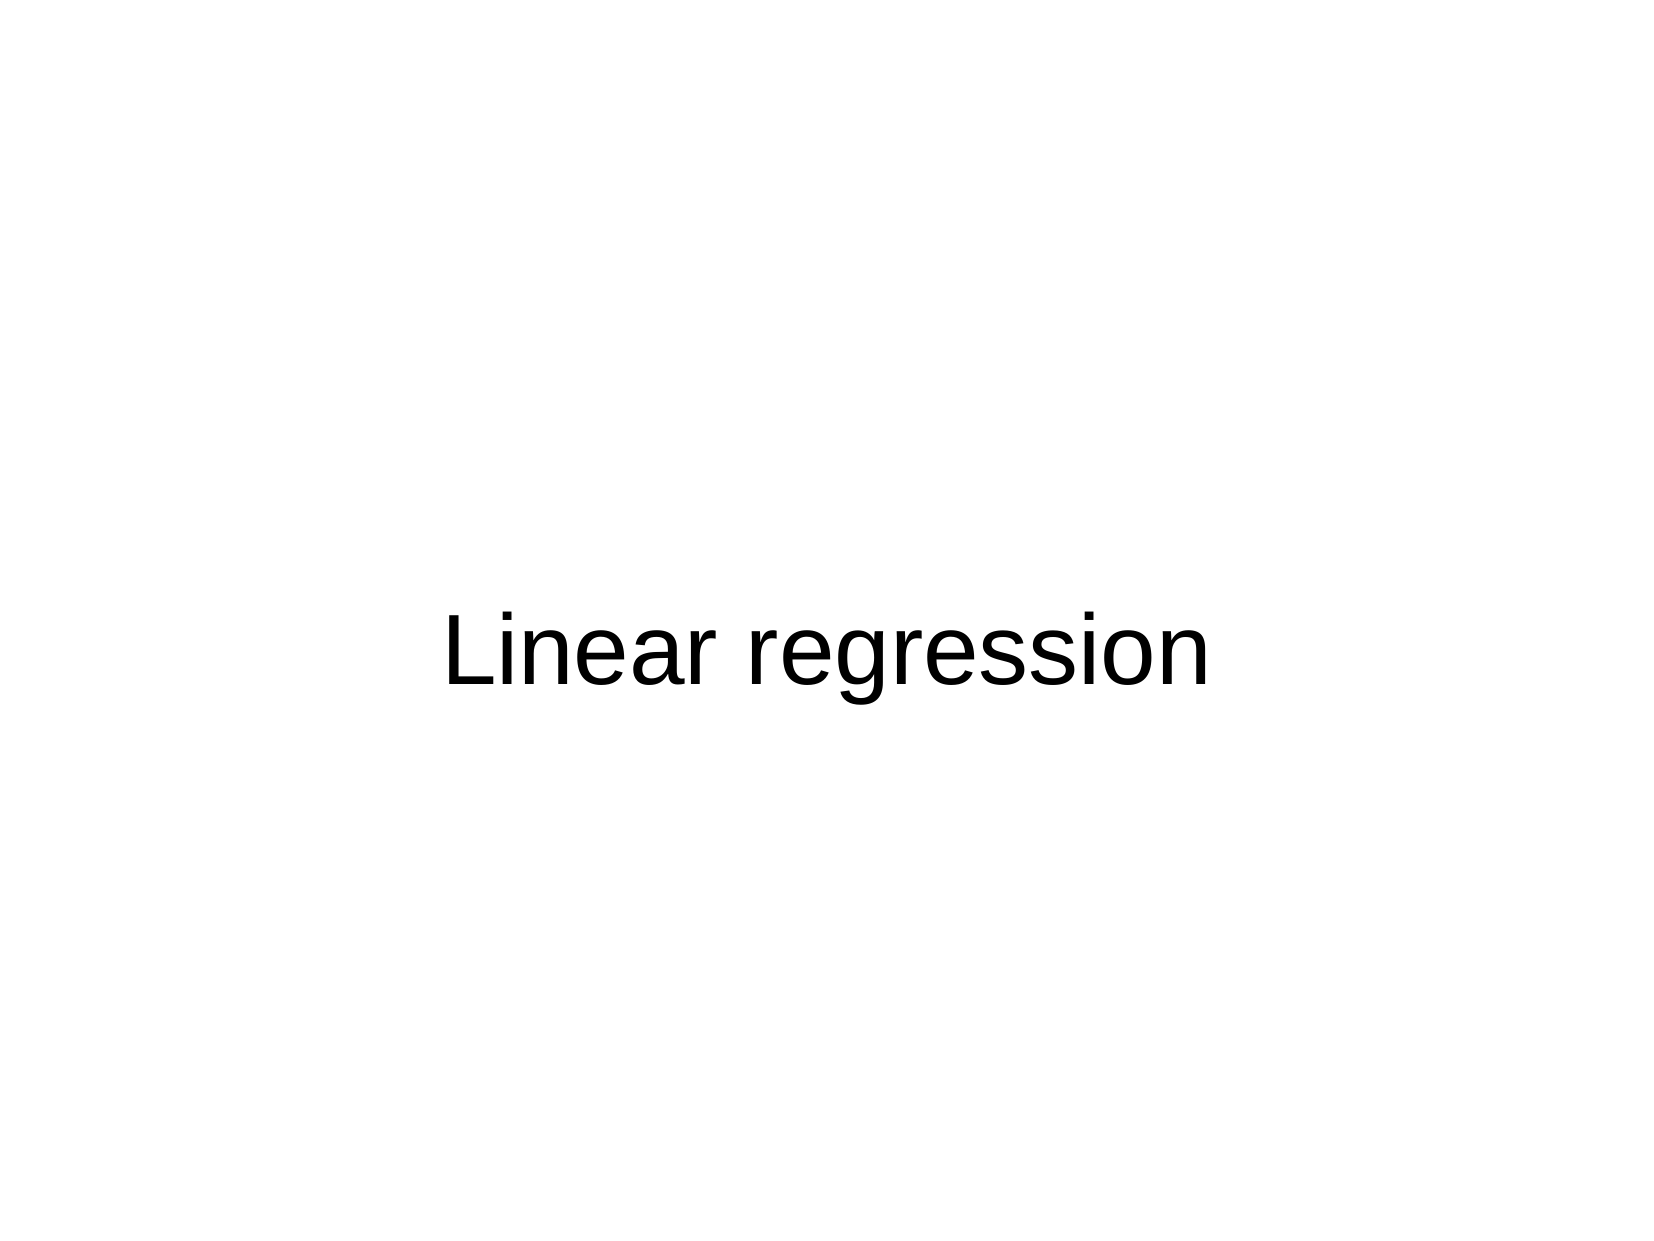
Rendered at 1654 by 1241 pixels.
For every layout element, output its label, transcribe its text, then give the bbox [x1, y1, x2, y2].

subtitle Linear regression [82, 290, 1571, 1010]
